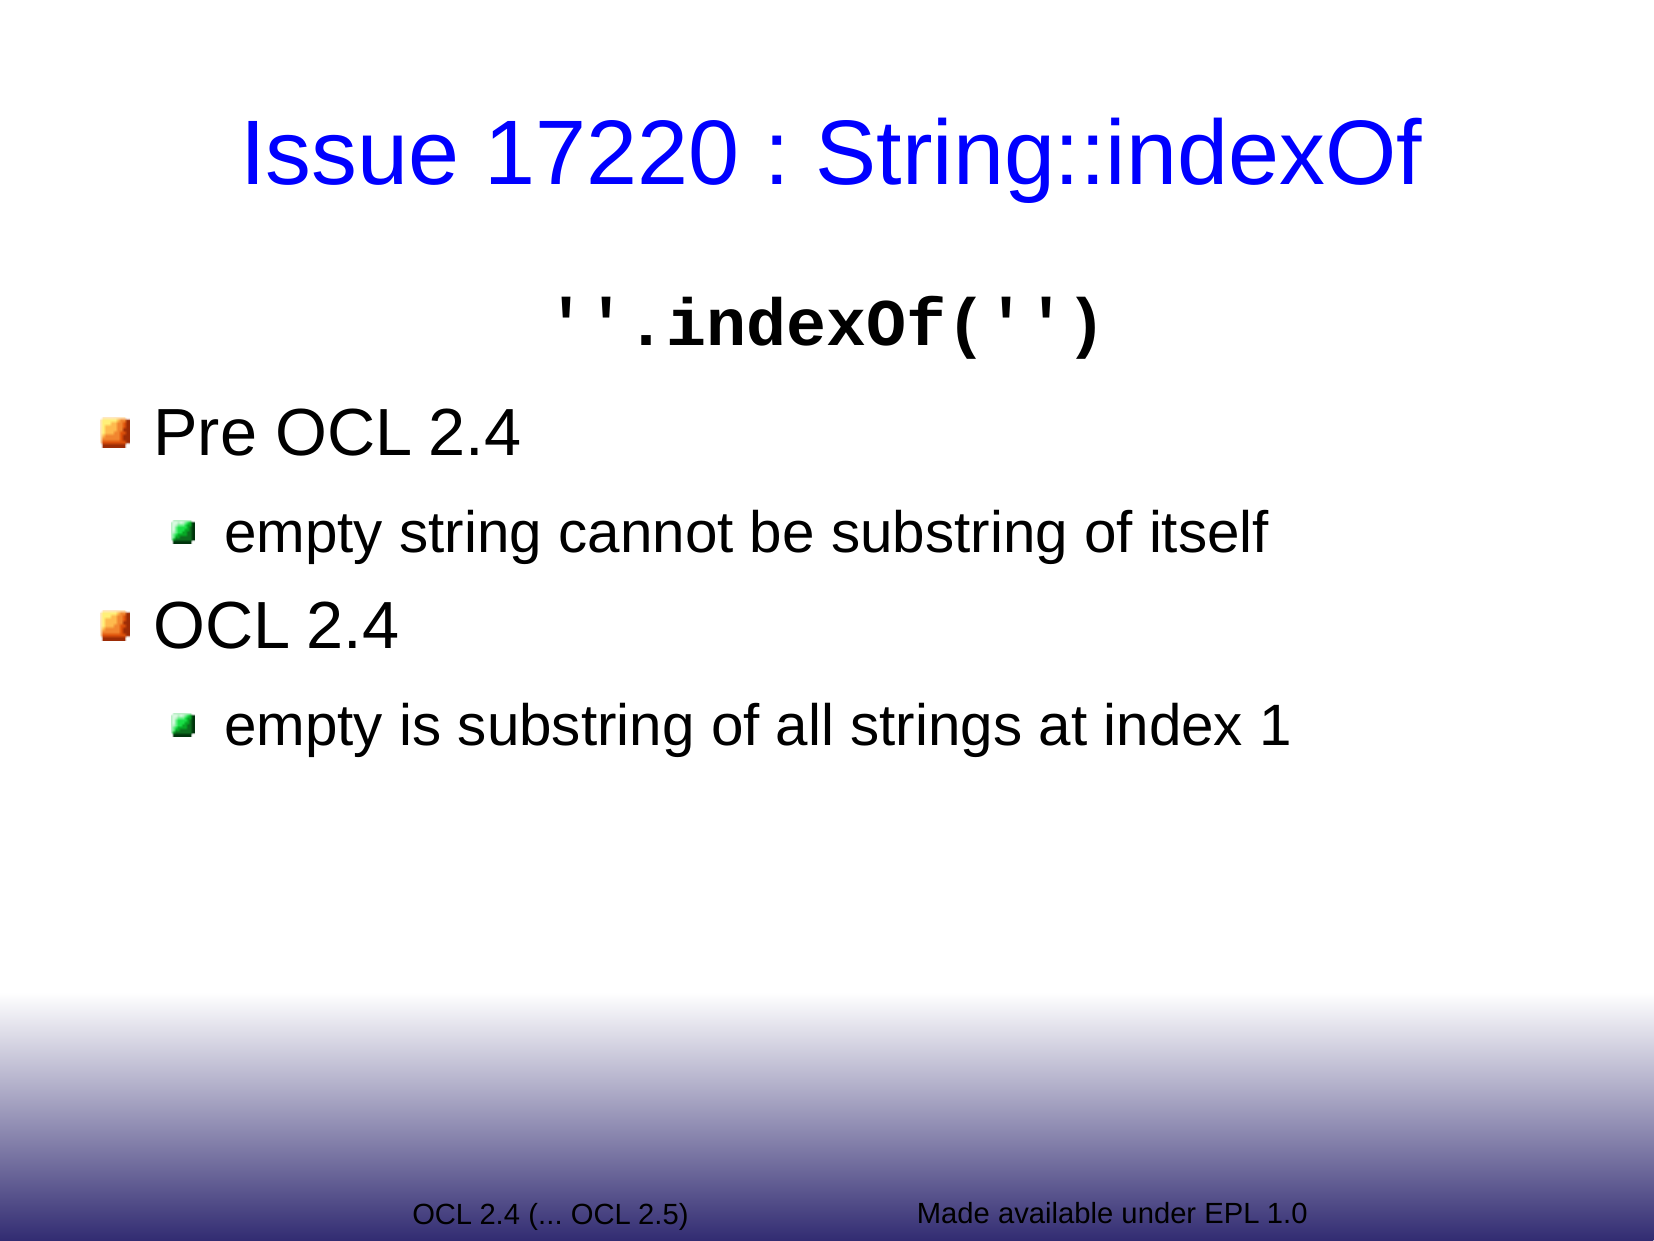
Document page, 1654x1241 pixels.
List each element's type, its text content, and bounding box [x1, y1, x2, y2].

list ''.indexOf('') Pre OCL 2.4 empty string cannot be substring of itself OCL 2.4 empty is substring of all strings at index 1 [82, 290, 1571, 1109]
title Issue 17220 : String::indexOf [9, 49, 1654, 257]
